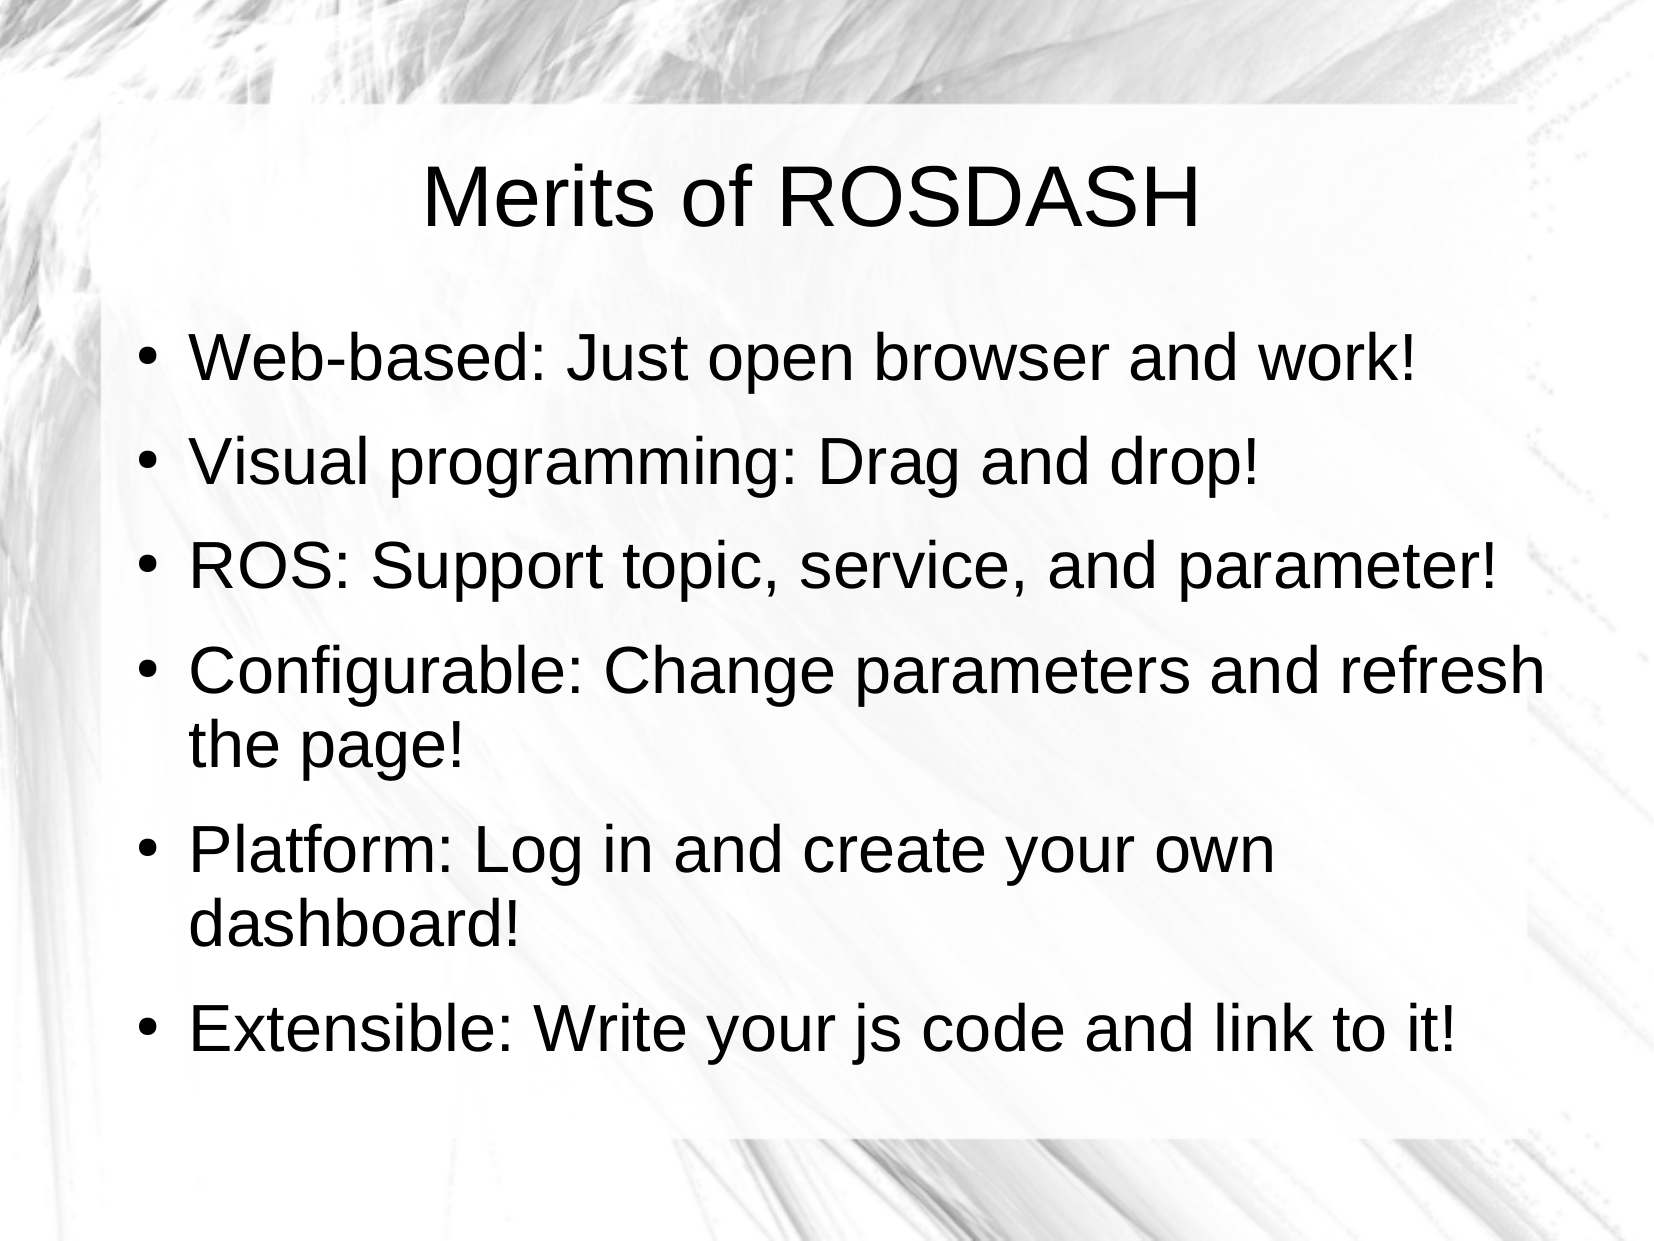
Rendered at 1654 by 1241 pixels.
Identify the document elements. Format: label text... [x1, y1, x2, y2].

list Web-based: Just open browser and work! Visual programming: Drag and drop! ROS: Support topic, service, and parameter! Configurable: Change parameters and refresh the page! Platform: Log in and create your own dashboard! Extensible: Write your js code and link to it! [118, 319, 1571, 1066]
title Merits of ROSDASH [118, 112, 1506, 281]
picture [0, 0, 1654, 1241]
